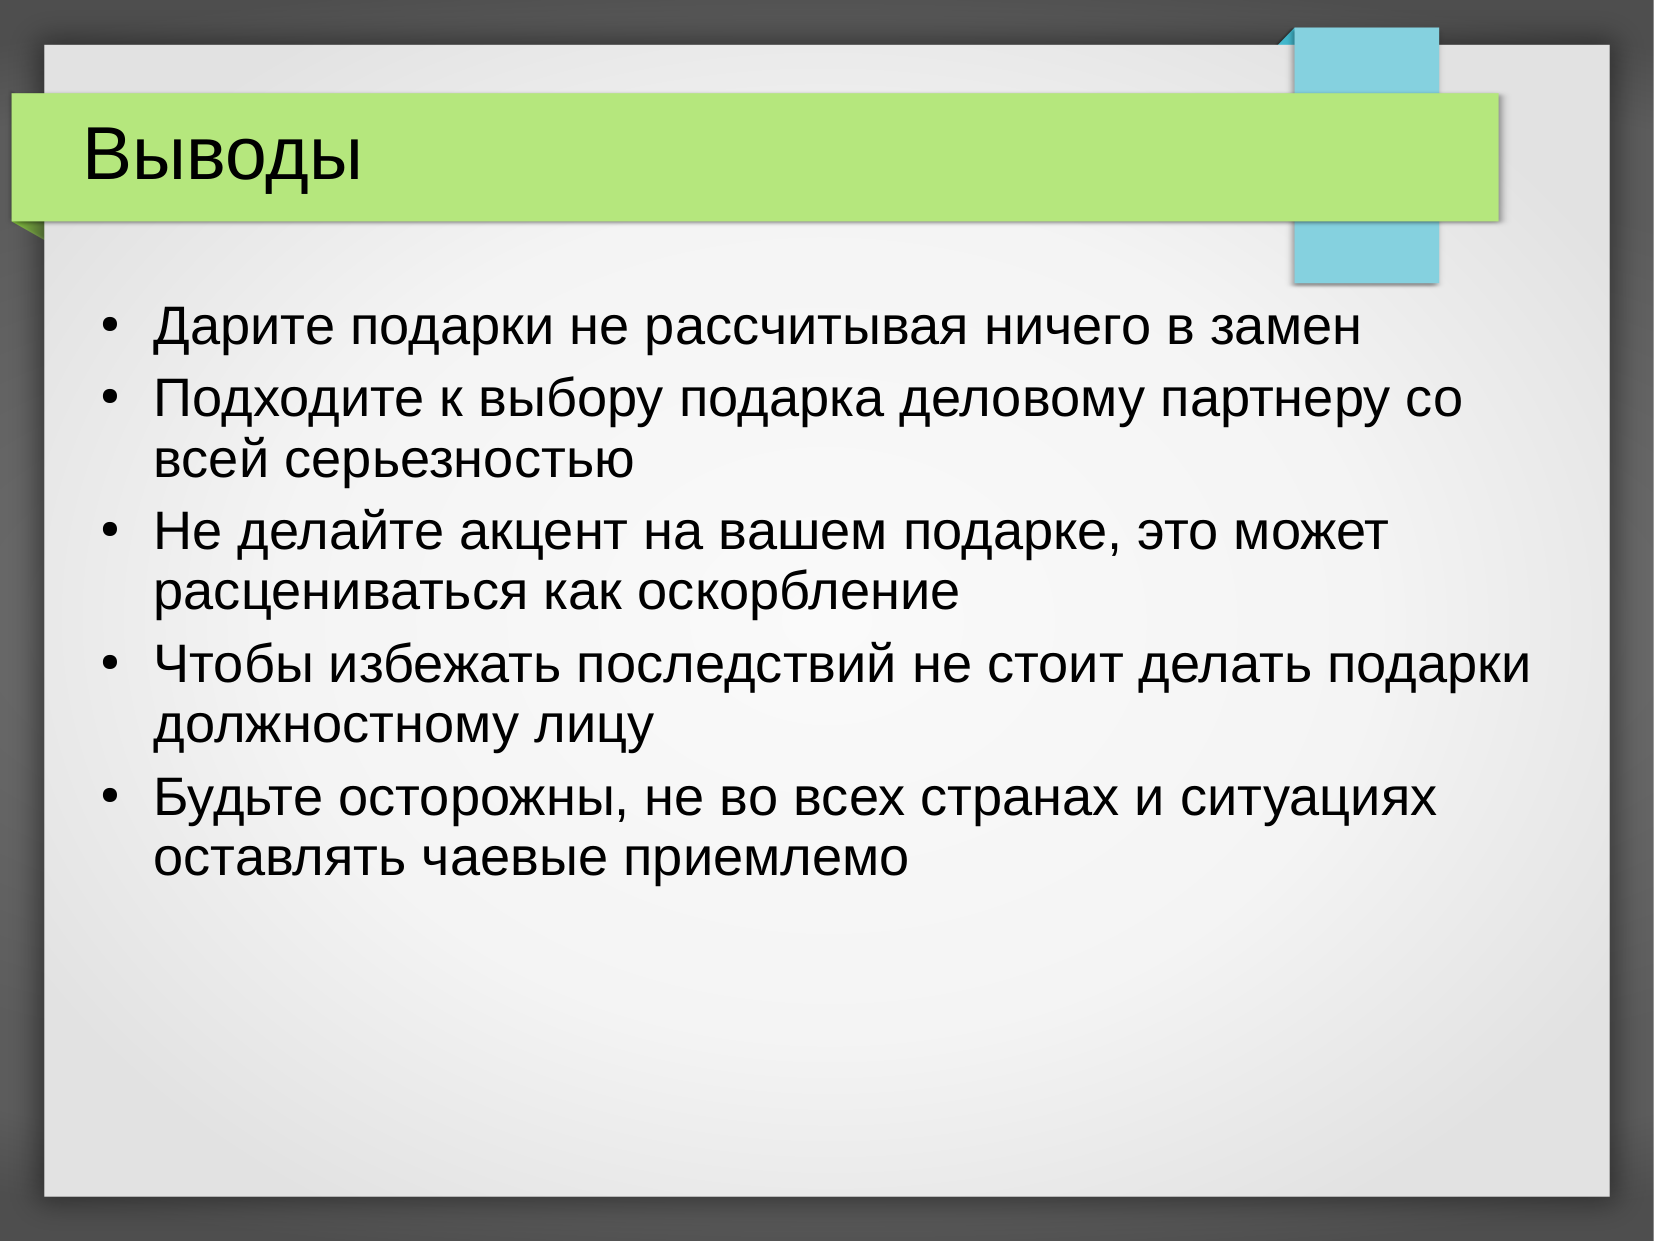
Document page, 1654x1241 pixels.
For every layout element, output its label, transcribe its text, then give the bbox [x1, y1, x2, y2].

list Дарите подарки не рассчитывая ничего в замен Подходите к выбору подарка деловому партнеру со всей серьезностью Не делайте акцент на вашем подарке, это может расцениваться как оскорбление Чтобы избежать последствий не стоит делать подарки должностному лицу Будьте осторожны, не во всех странах и ситуациях оставлять чаевые приемлемо [82, 295, 1571, 1015]
title Выводы [82, 94, 1264, 213]
picture [0, 0, 1654, 1241]
